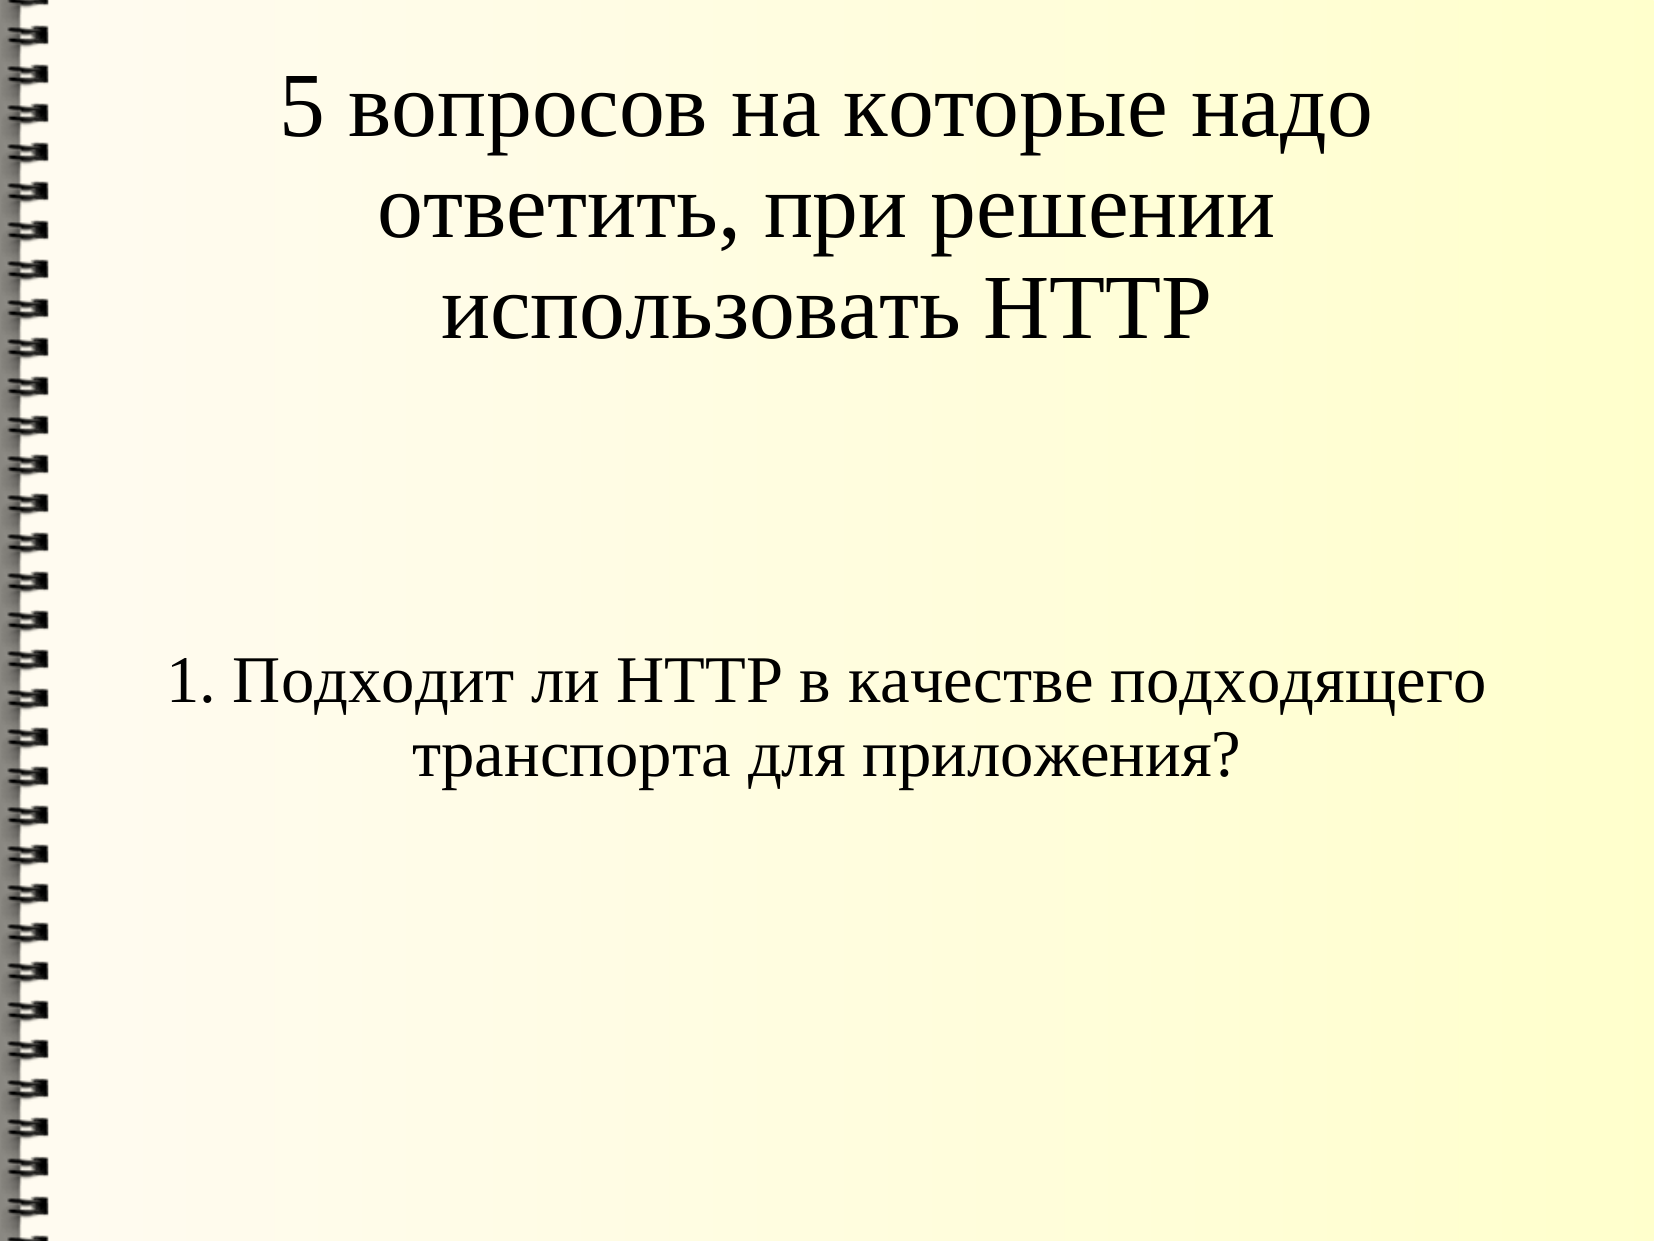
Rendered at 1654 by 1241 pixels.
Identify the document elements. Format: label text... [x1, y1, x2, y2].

subtitle 1. Подходит ли HTTP в качестве подходящего транспорта для приложения? [121, 344, 1534, 1164]
title 5 вопросов на которые надо ответить, при решении использовать HTTP [121, 54, 1534, 344]
picture [0, 0, 1654, 1241]
